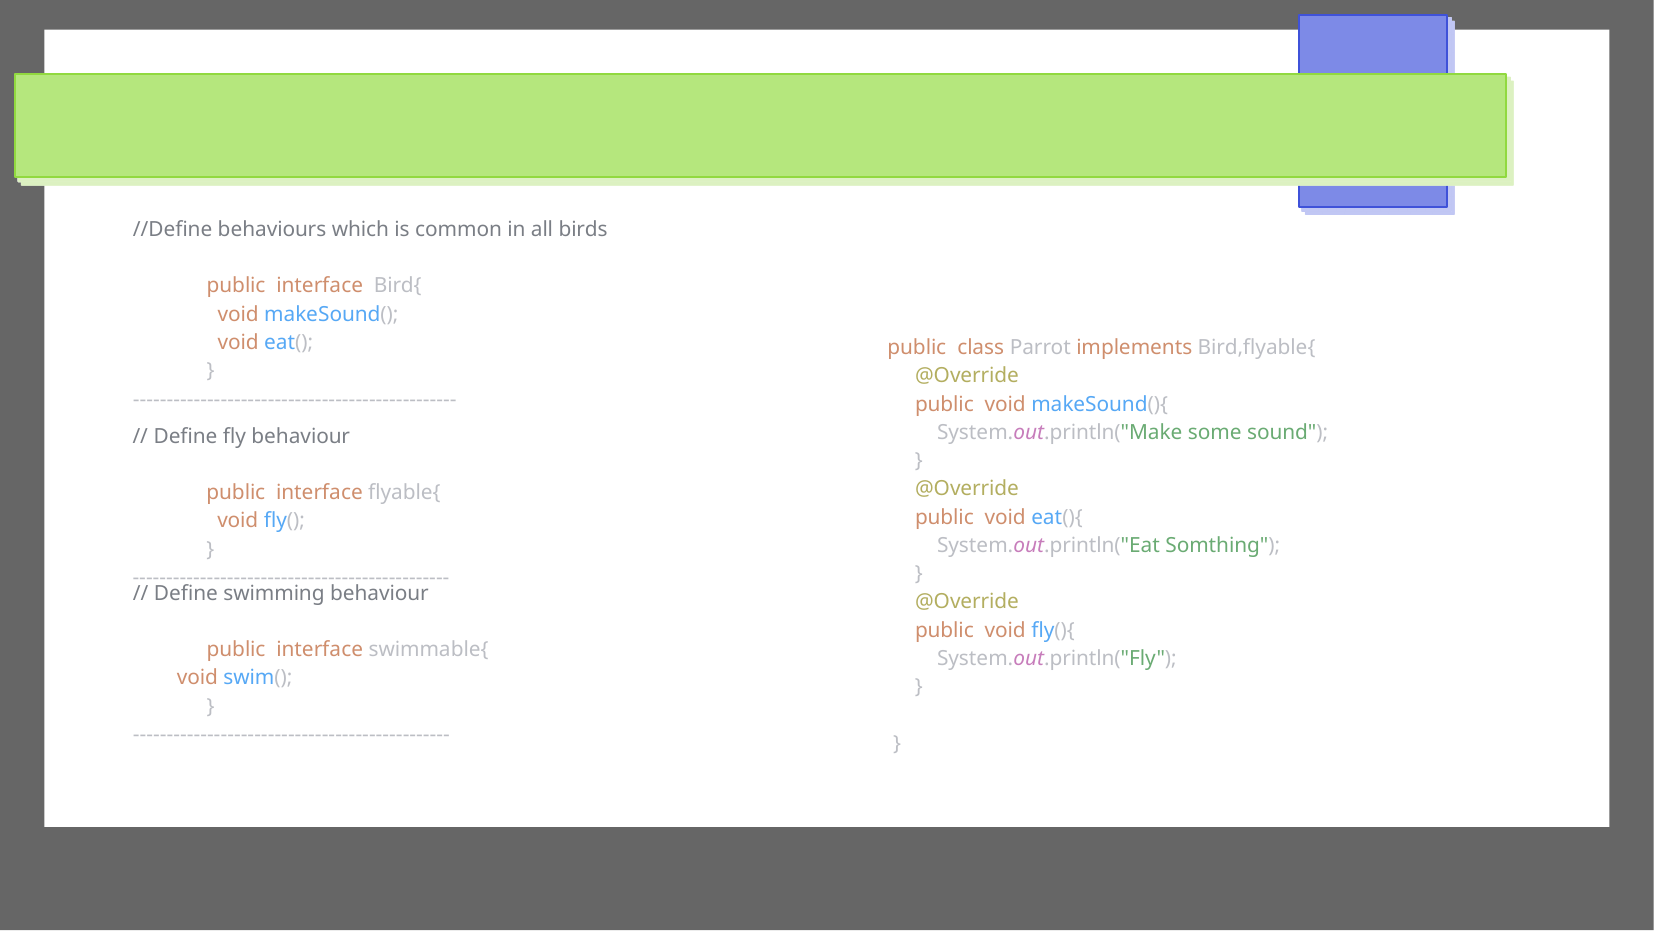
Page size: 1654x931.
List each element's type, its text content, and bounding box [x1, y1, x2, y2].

text_box // Define fly behaviour public interface flyable{ void fly(); } ----------------------------------------------- [117, 413, 739, 523]
text_box // Define swimming behaviour public interface swimmable{ void swim(); } ----------------------------------------------- [118, 570, 739, 709]
text_box //Define behaviours which is common in all birds public interface Bird{ void makeSound(); void eat(); } ------------------------------------------------ [118, 206, 748, 339]
text_box public class Parrot implements Bird,flyable{ @Override public void makeSound(){ System.out.println("Make some sound"); } @Override public void eat(){ System.out.println("Eat Somthing"); } @Override public void fly(){ System.out.println("Fly"); } } [856, 324, 1654, 787]
